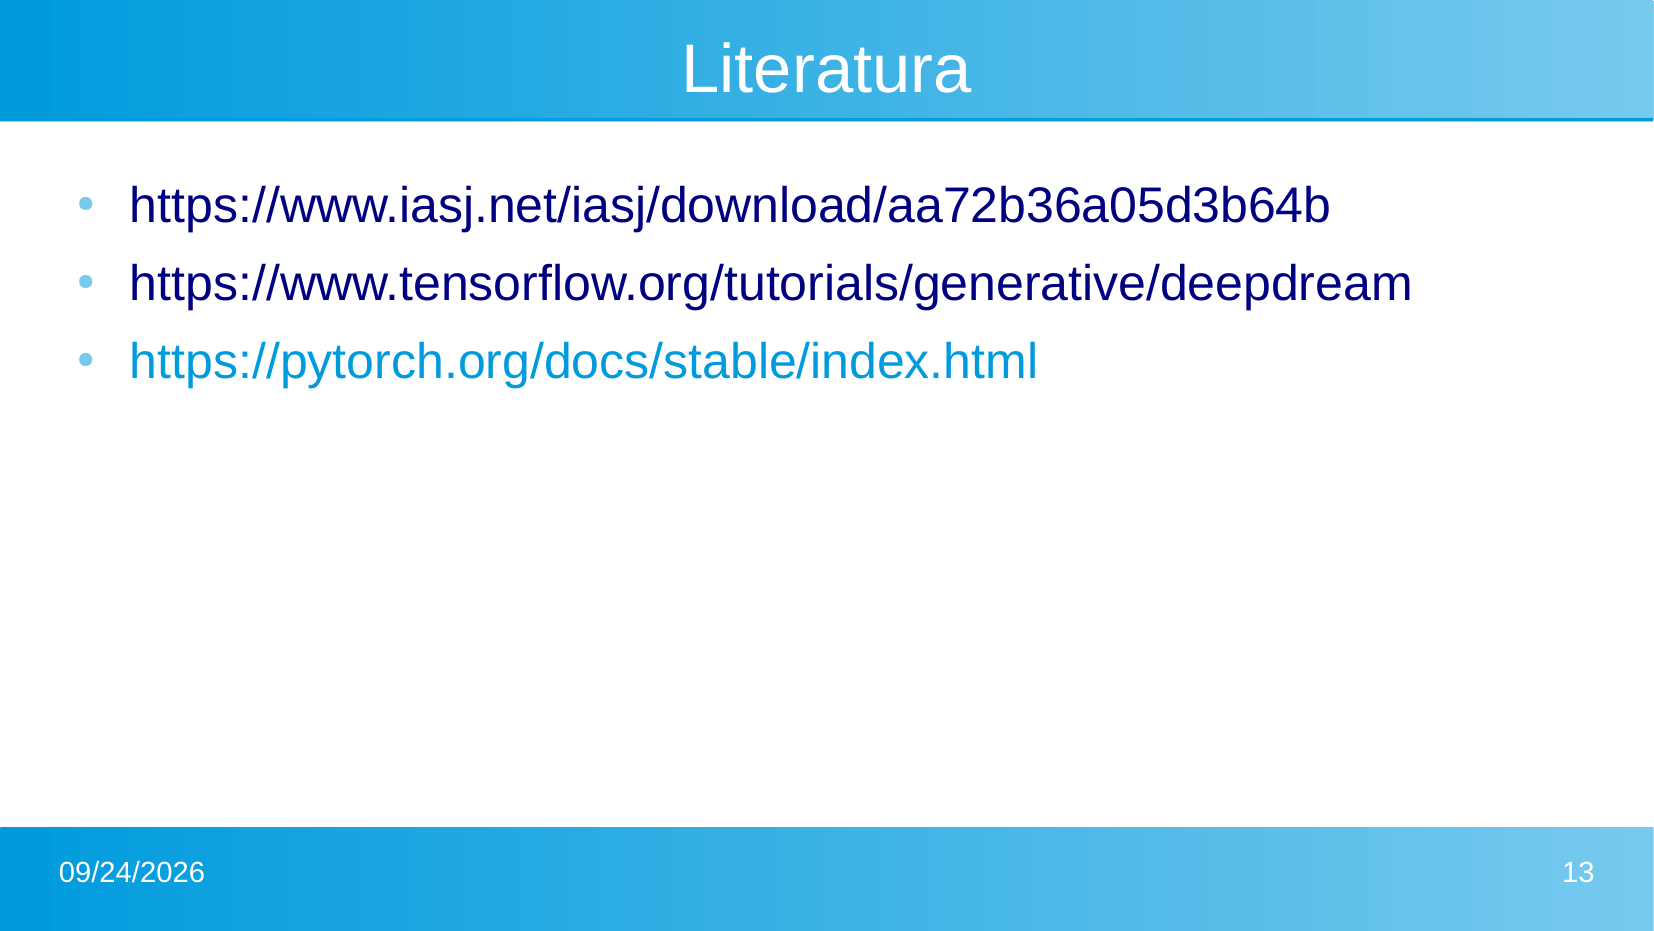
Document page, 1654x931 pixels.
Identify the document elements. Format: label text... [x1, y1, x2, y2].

title Literatura [59, 29, 1595, 108]
list https://www.iasj.net/iasj/download/aa72b36a05d3b64b https://www.tensorflow.org/tutorials/generative/deepdream https://pytorch.org/docs/stable/index.html [59, 177, 1595, 768]
